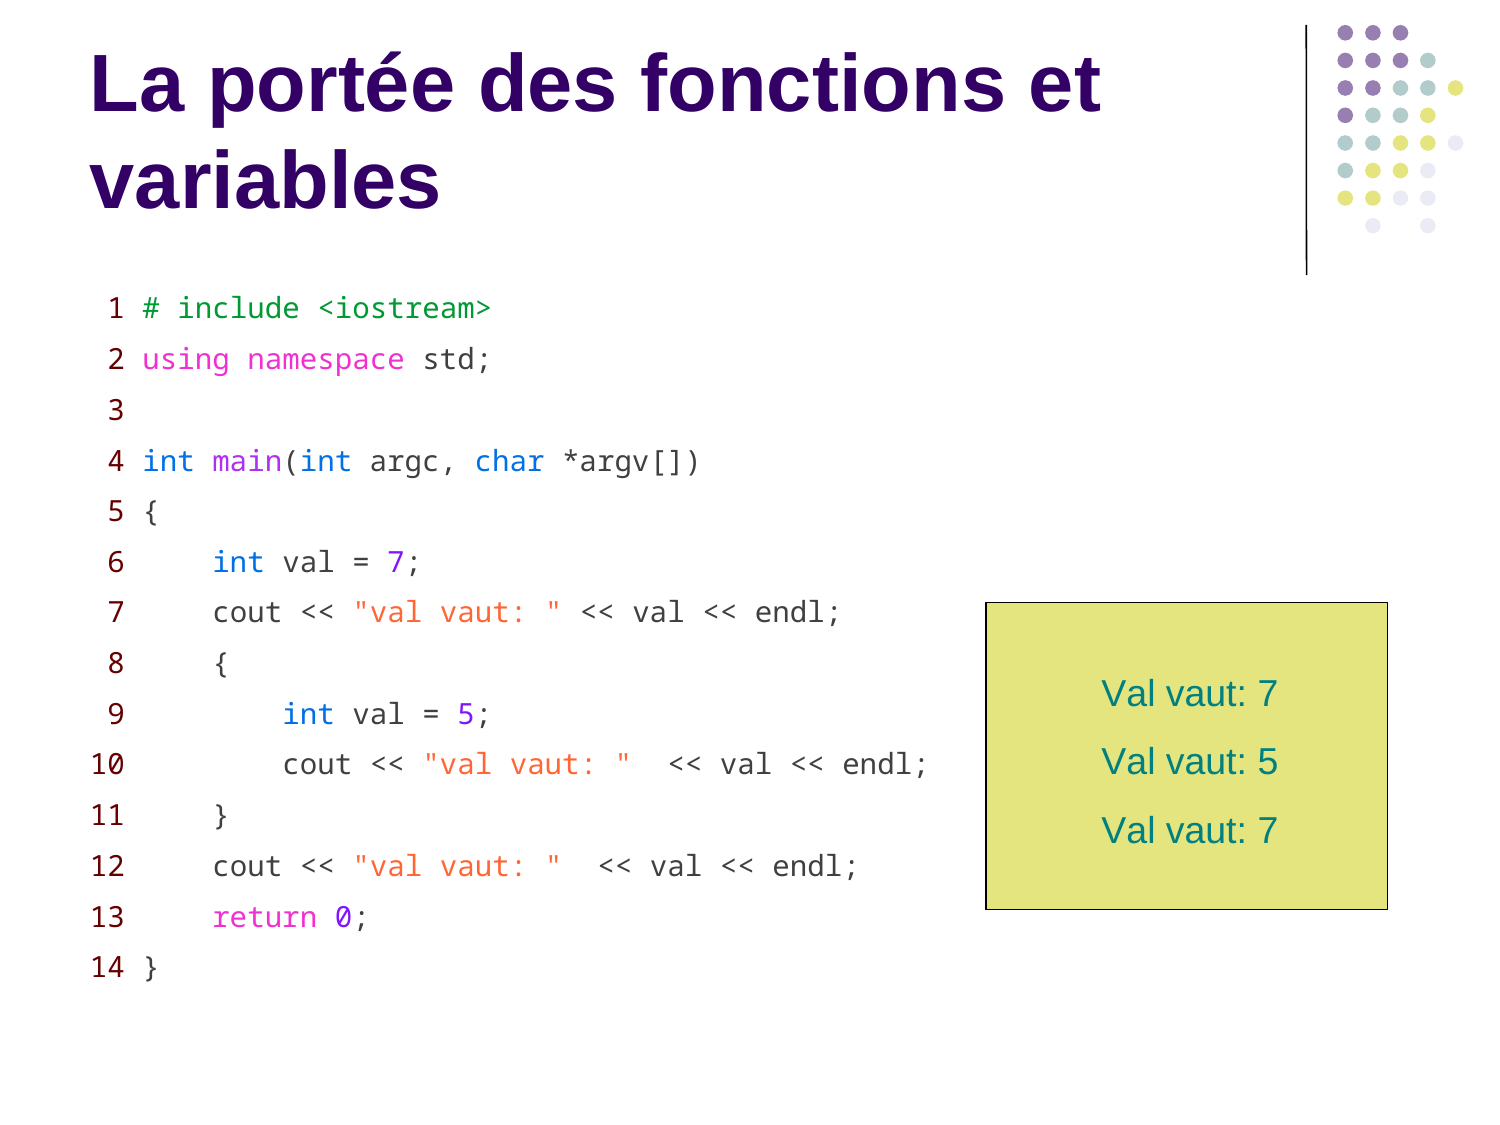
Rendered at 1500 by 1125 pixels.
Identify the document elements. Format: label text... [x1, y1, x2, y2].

list 1 # include <iostream> 2 using namespace std; 3 4 int main(int argc, char *argv[]) 5 { 6 int val = 7; 7 cout << "val vaut: " << val << endl; 8 { 9 int val = 5; 10 cout << "val vaut: " << val << endl; 11 } 12 cout << "val vaut: " << val << endl; 13 return 0; 14 } [75, 282, 1426, 1006]
text_box Val vaut: 7 Val vaut: 5 Val vaut: 7 [1086, 661, 1394, 859]
title La portée des fonctions et variables [74, 20, 1313, 233]
text_box [986, 602, 1388, 910]
